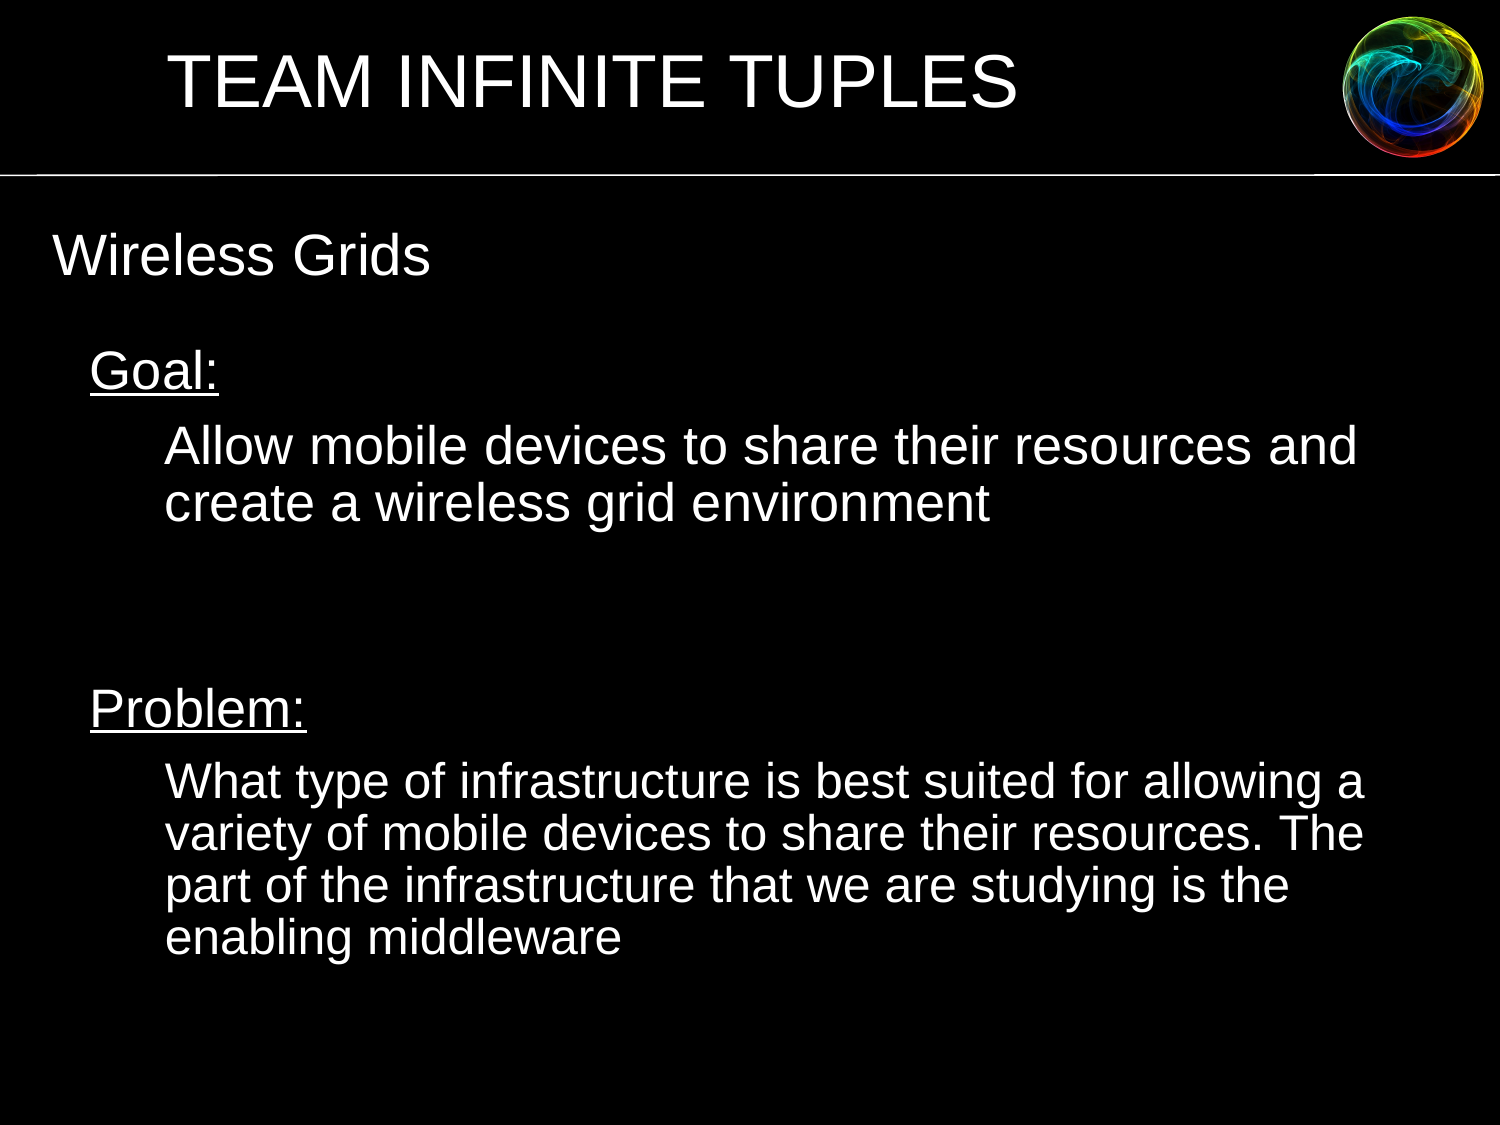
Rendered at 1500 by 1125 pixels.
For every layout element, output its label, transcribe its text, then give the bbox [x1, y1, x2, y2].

text_box Wireless Grids [37, 220, 676, 301]
picture [1325, 0, 1500, 174]
text_box What type of infrastructure is best suited for allowing a variety of mobile devices to share their resources. The part of the infrastructure that we are studying is the enabling middleware [149, 750, 1388, 988]
text_box Goal: [75, 337, 451, 414]
text_box Problem: [75, 674, 376, 751]
text_box Allow mobile devices to share their resources and create a wireless grid environment [149, 412, 1463, 549]
text_box TEAM INFINITE TUPLES [0, 37, 1188, 131]
